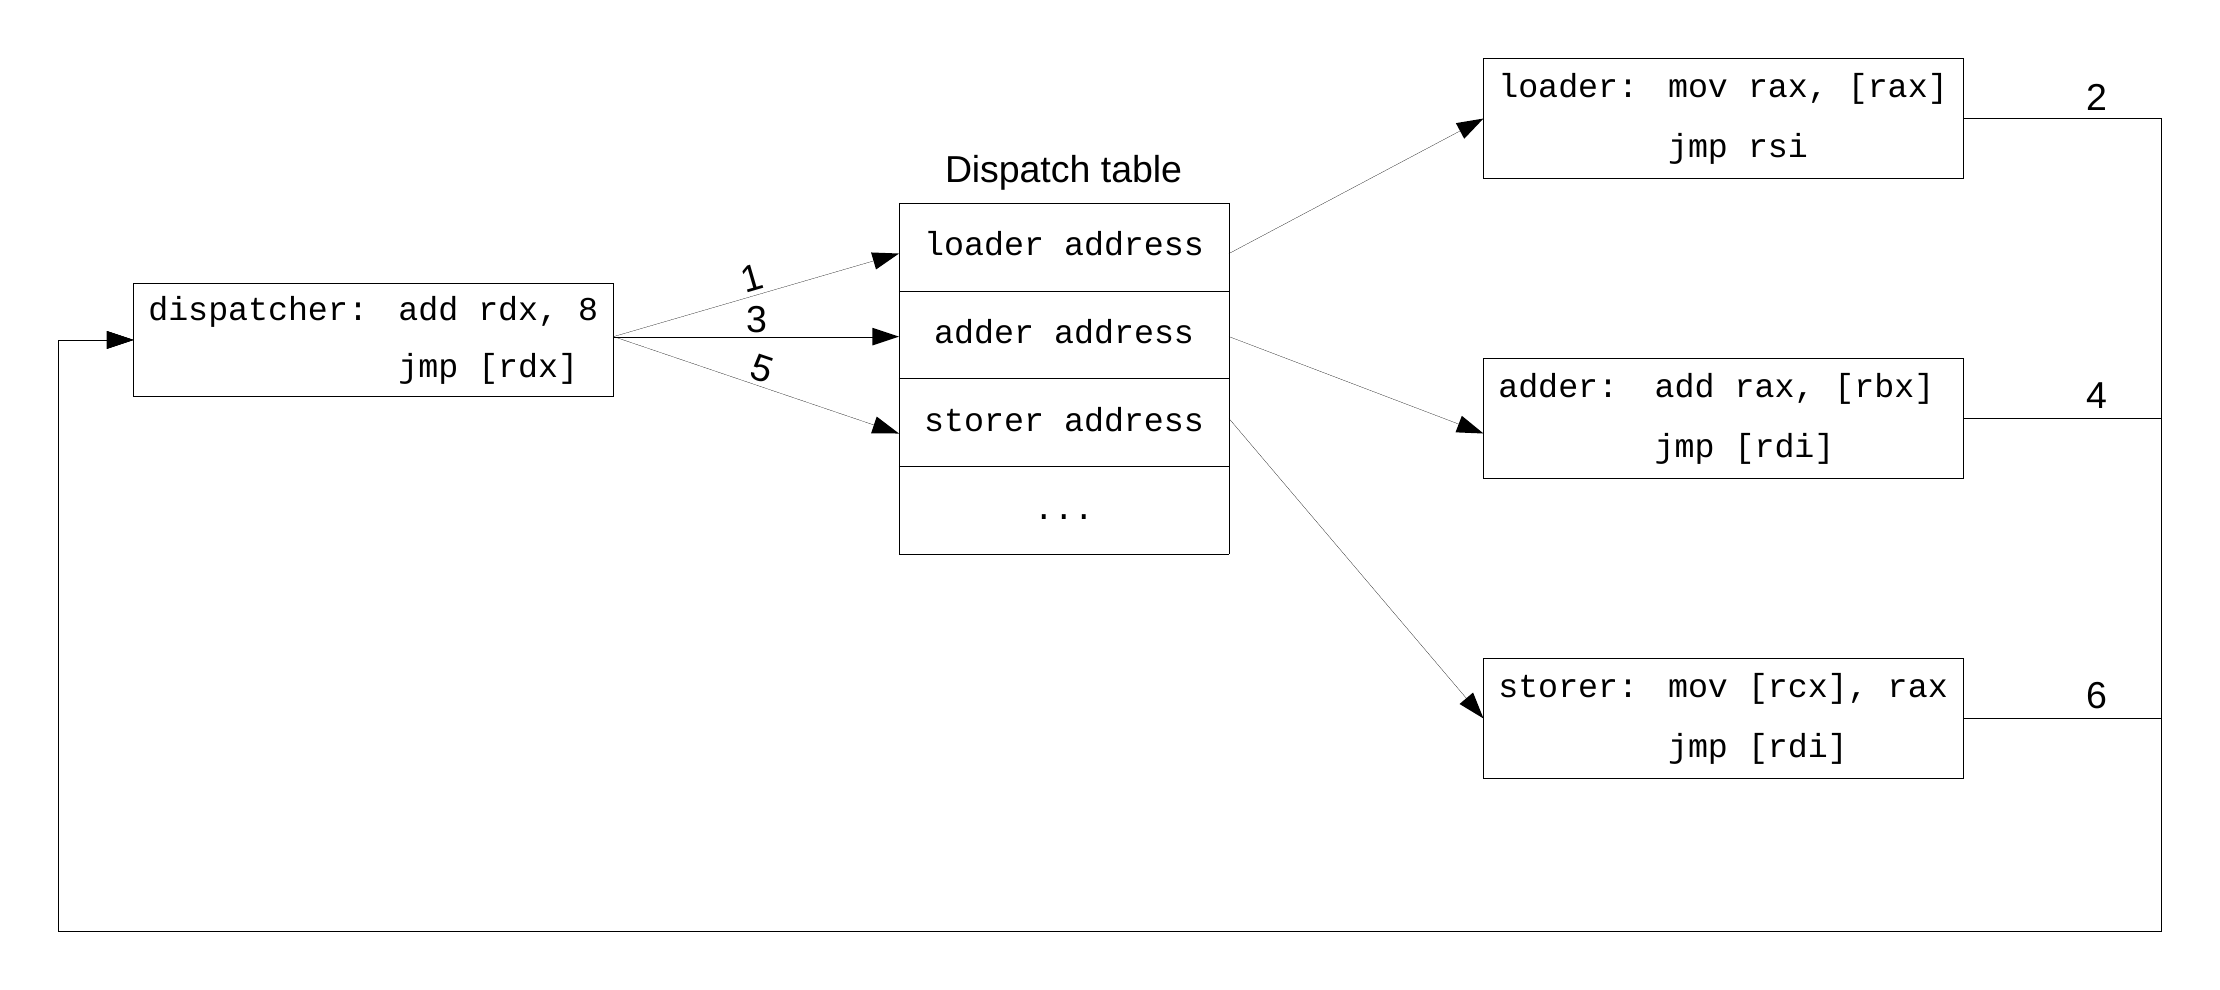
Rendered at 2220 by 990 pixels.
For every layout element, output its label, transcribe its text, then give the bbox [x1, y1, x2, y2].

table_cell jmp [rdx] [384, 340, 613, 396]
table_cell [1484, 419, 1640, 478]
text_box Dispatch table [898, 115, 1229, 224]
table_header add rdx, 8 [384, 284, 613, 340]
table_header loader address [900, 224, 1229, 291]
table_cell storer address [900, 379, 1229, 466]
table_header loader: [1484, 59, 1653, 119]
table_cell [1484, 718, 1653, 778]
table_header mov [rcx], rax [1653, 659, 1963, 718]
table_header storer: [1484, 659, 1653, 718]
table_header add rax, [rbx] [1640, 359, 1963, 419]
table_header dispatcher: [134, 284, 384, 340]
table_header adder: [1484, 359, 1640, 419]
table_cell ... [900, 467, 1229, 554]
table_cell [134, 340, 384, 396]
table_cell jmp [rdi] [1653, 718, 1963, 778]
table_cell [1484, 119, 1653, 178]
table_cell jmp rsi [1653, 119, 1963, 178]
table_cell jmp [rdi] [1640, 419, 1963, 478]
table_cell adder address [900, 292, 1229, 378]
table_header mov rax, [rax] [1653, 59, 1963, 119]
